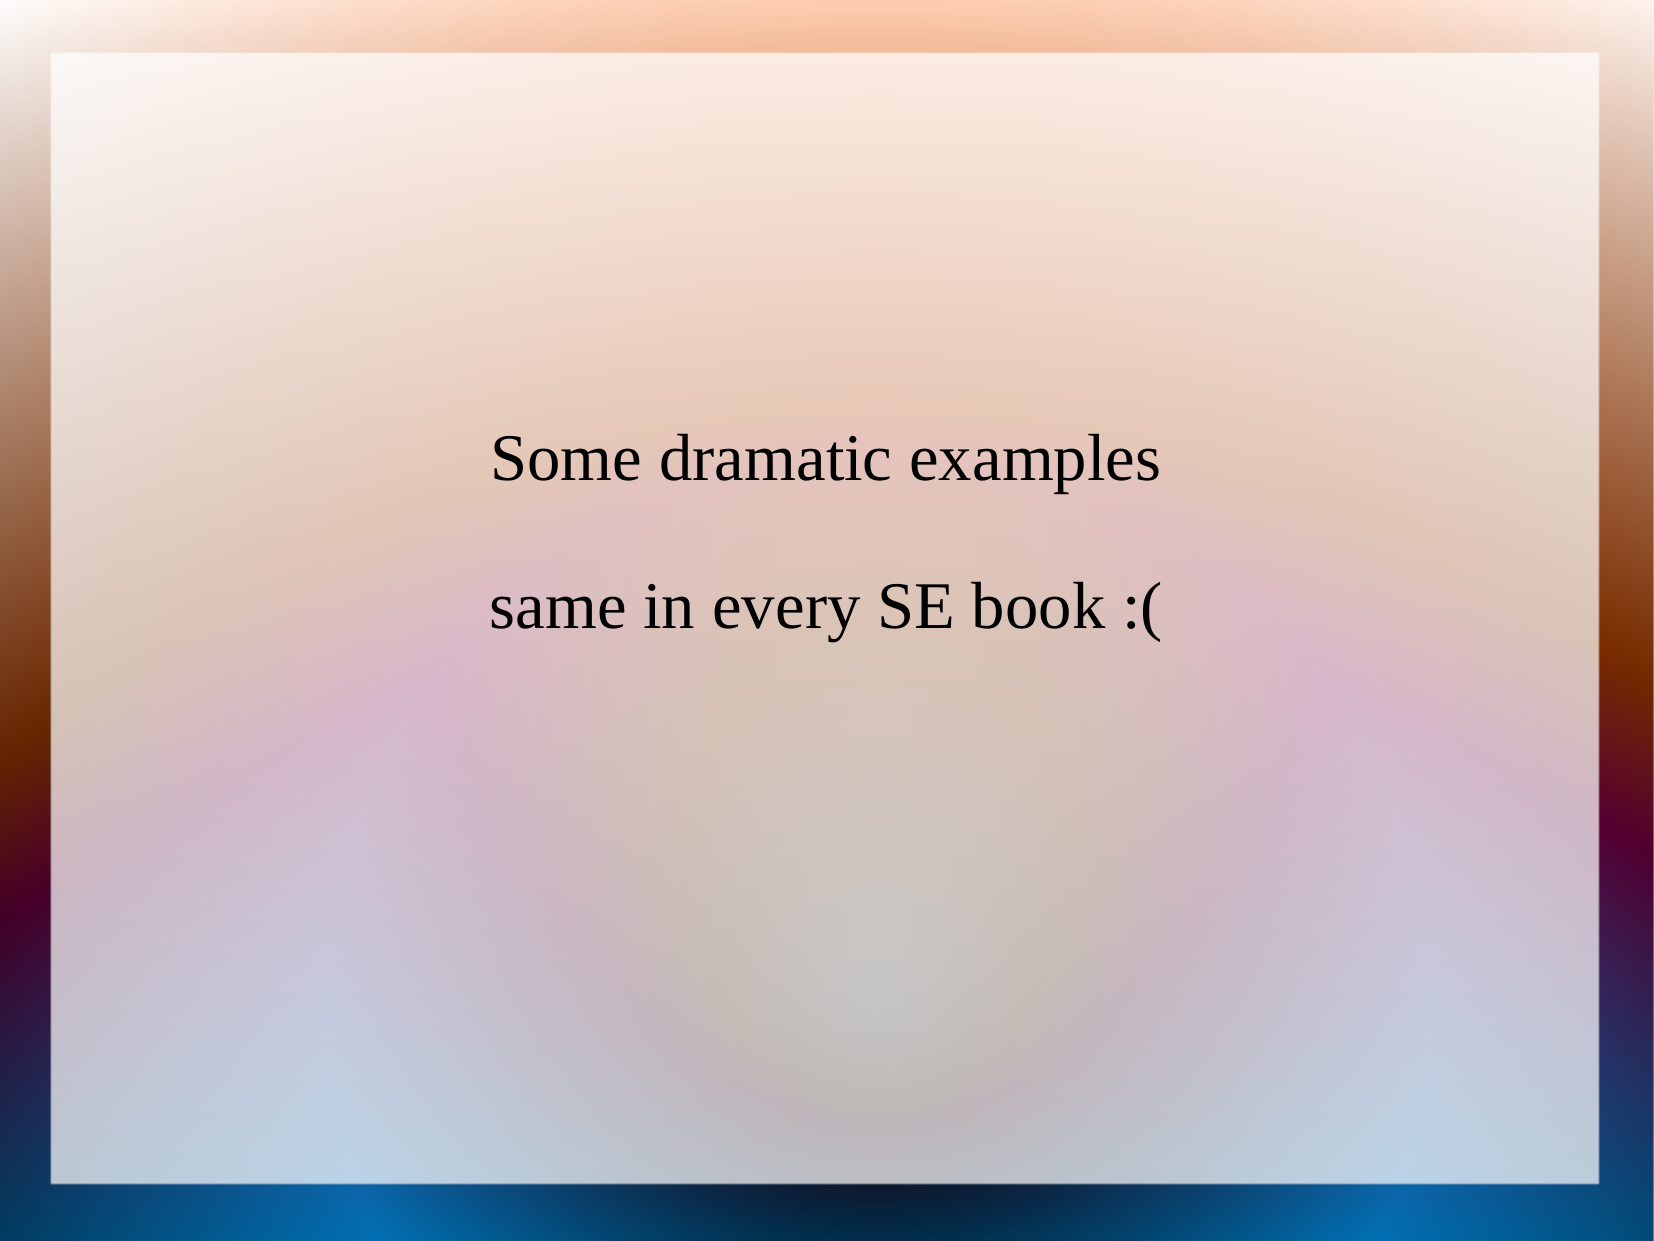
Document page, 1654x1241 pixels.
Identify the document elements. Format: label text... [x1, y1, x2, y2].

picture [0, 0, 1654, 1241]
subtitle Some dramatic examples same in every SE book :( [82, 55, 1571, 1010]
